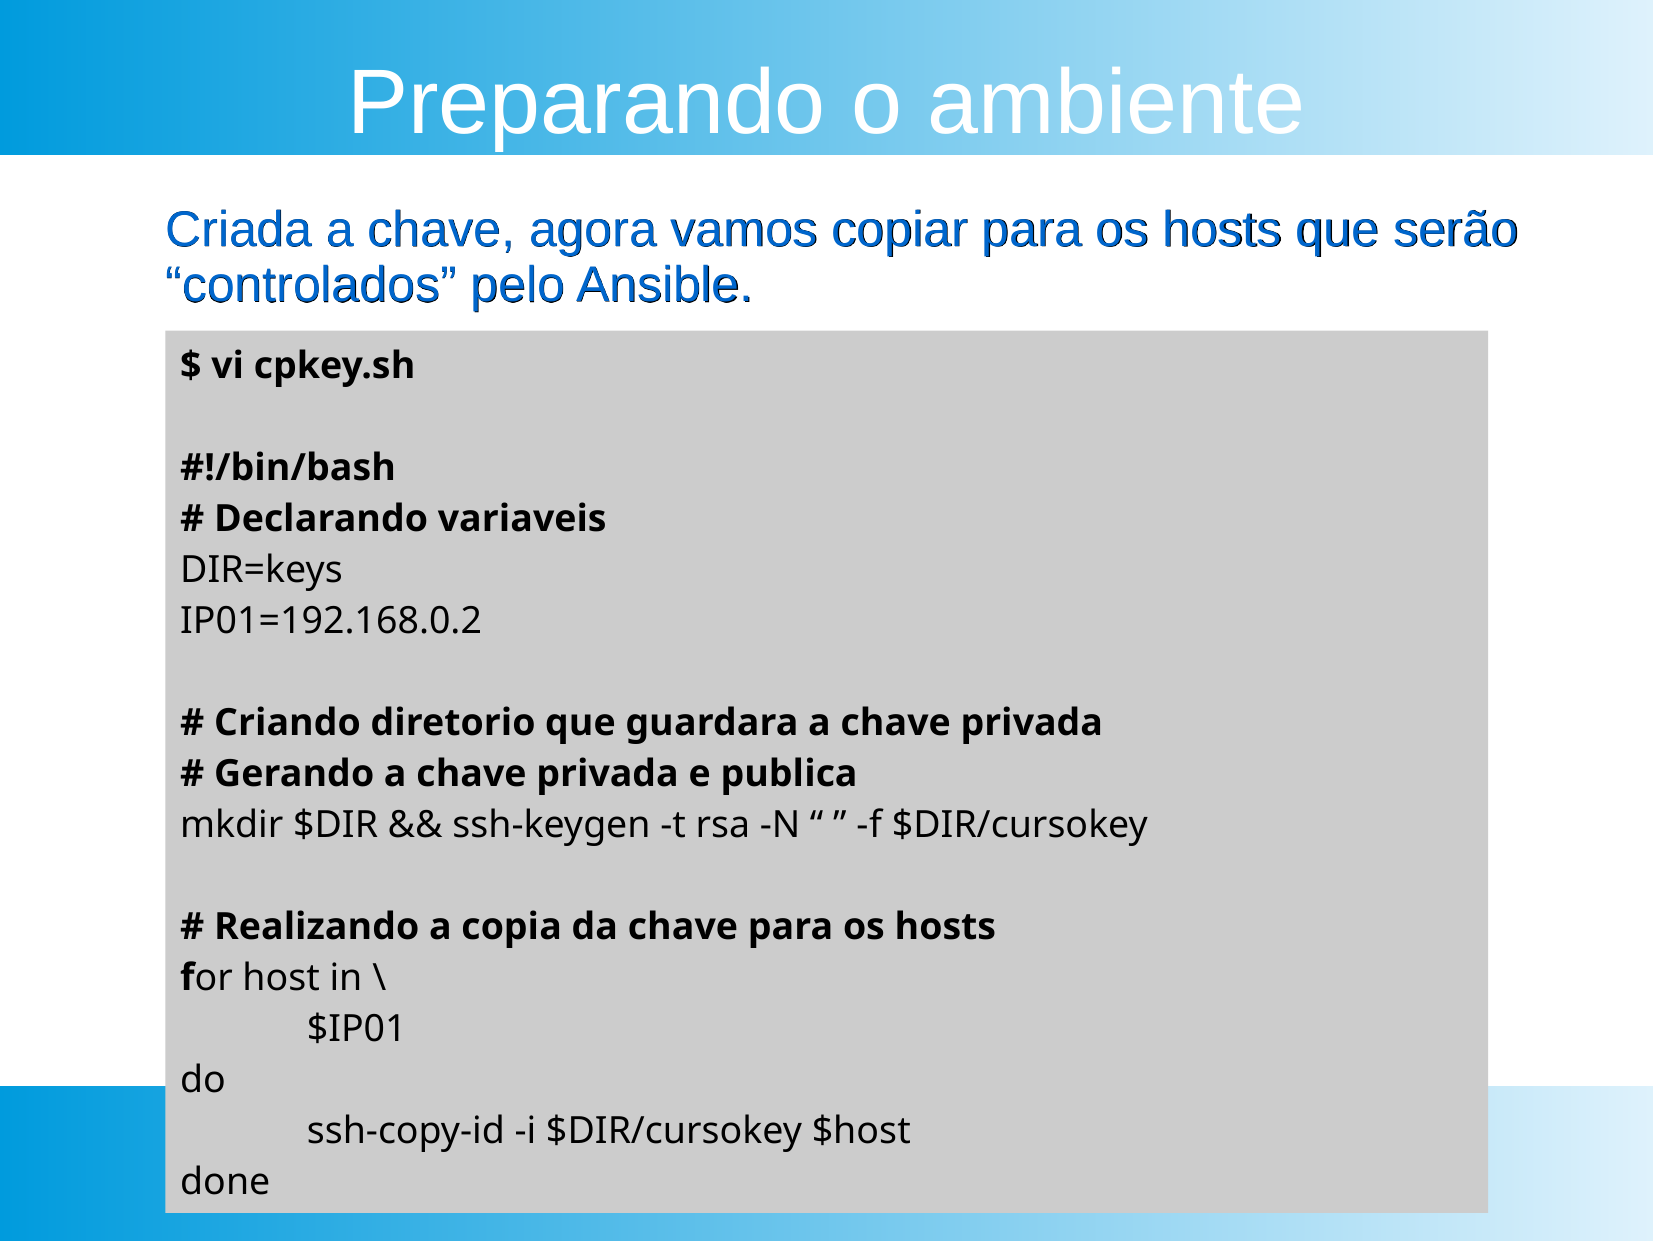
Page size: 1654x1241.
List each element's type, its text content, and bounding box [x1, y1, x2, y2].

title Preparando o ambiente [82, 49, 1571, 155]
list Criada a chave, agora vamos copiar para os hosts que serão “controlados” pelo Ansible. [94, 200, 1583, 313]
text_box $ vi cpkey.sh #!/bin/bash # Declarando variaveis DIR=keys IP01=192.168.0.2 # Criando diretorio que guardara a chave privada # Gerando a chave privada e publica mkdir $DIR && ssh-keygen -t rsa -N “ ” -f $DIR/cursokey # Realizando a copia da chave para os hosts for host in \ $IP01 do ssh-copy-id -i $DIR/cursokey $host done [165, 330, 1489, 1063]
